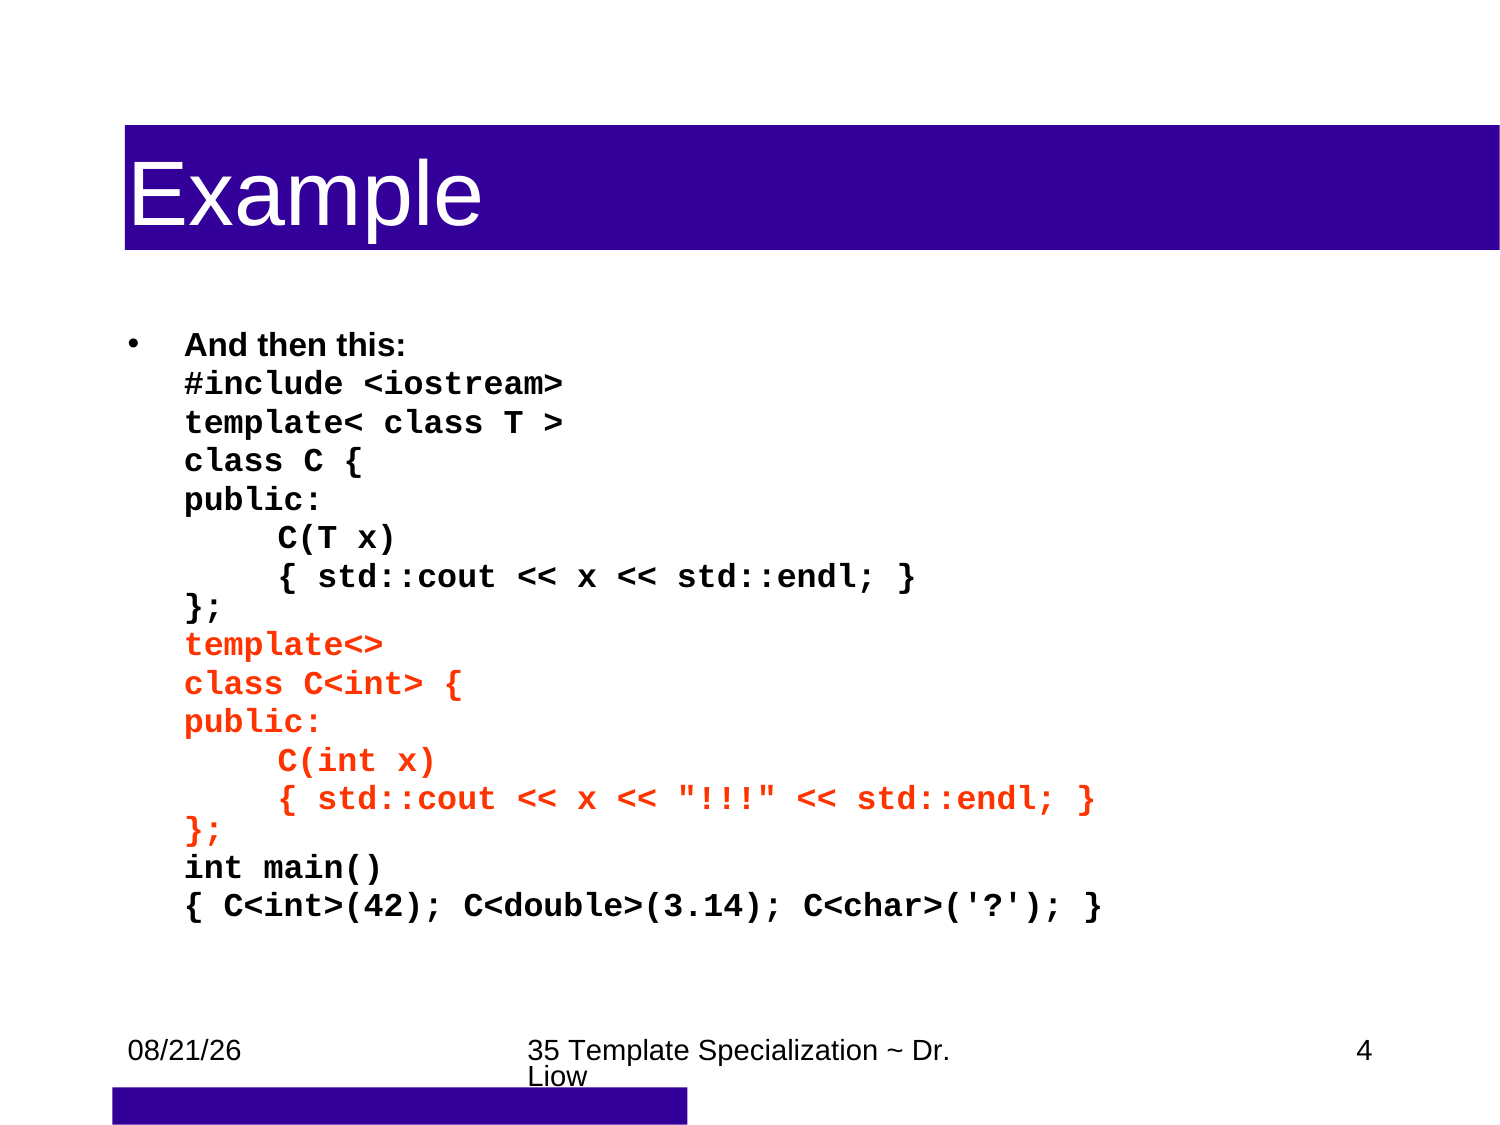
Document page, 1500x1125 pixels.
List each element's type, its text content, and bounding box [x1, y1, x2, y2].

title Example [112, 99, 1388, 288]
list And then this: #include <iostream> template< class T > class C { public: C(T x) { std::cout << x << std::endl; } }; template<> class C<int> { public: C(int x) { std::cout << x << "!!!" << std::endl; } }; int main() { C<int>(42); C<double>(3.14); C<char>('?'); } [112, 324, 1388, 1001]
